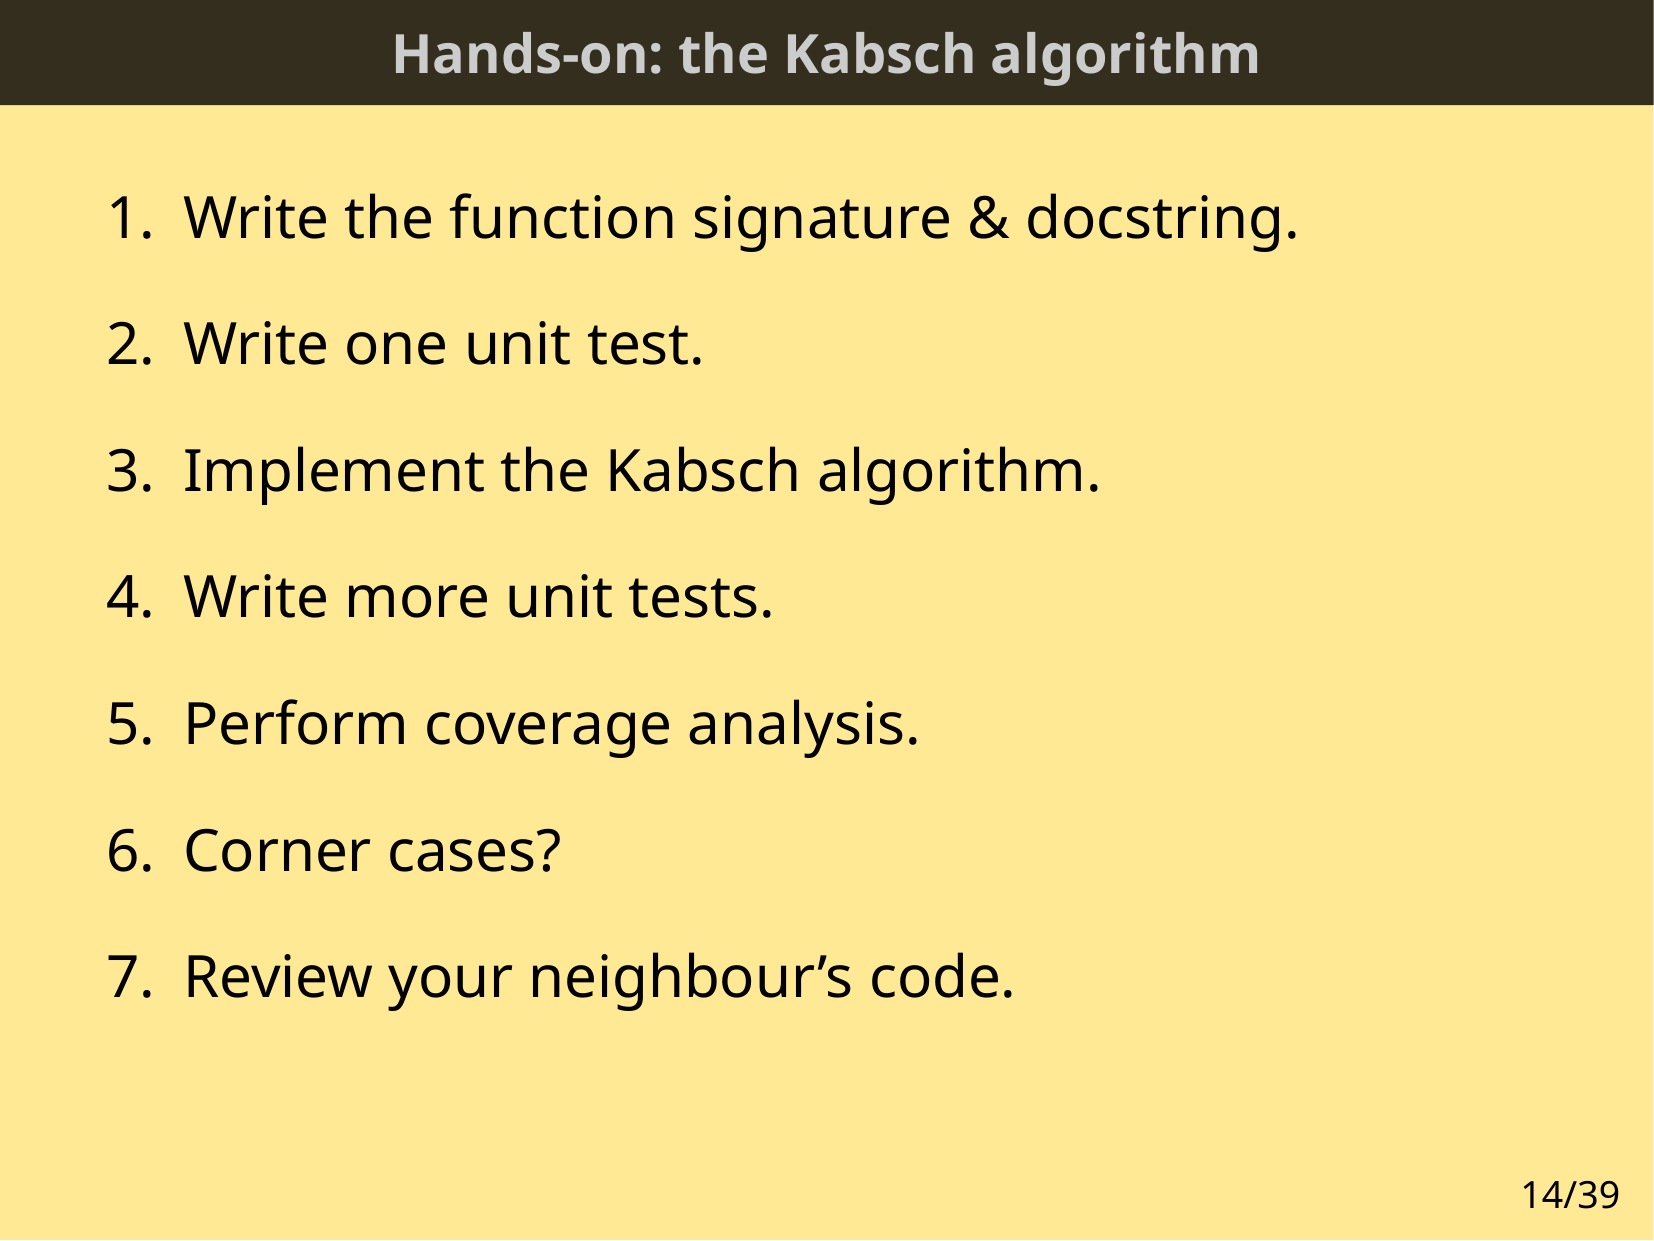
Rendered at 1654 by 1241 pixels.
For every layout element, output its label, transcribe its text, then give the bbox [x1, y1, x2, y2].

list Write the function signature & docstring. Write one unit test. Implement the Kabsch algorithm. Write more unit tests. Perform coverage analysis. Corner cases? Review your neighbour’s code. [0, 105, 1654, 1241]
title Hands-on: the Kabsch algorithm [0, 0, 1654, 105]
